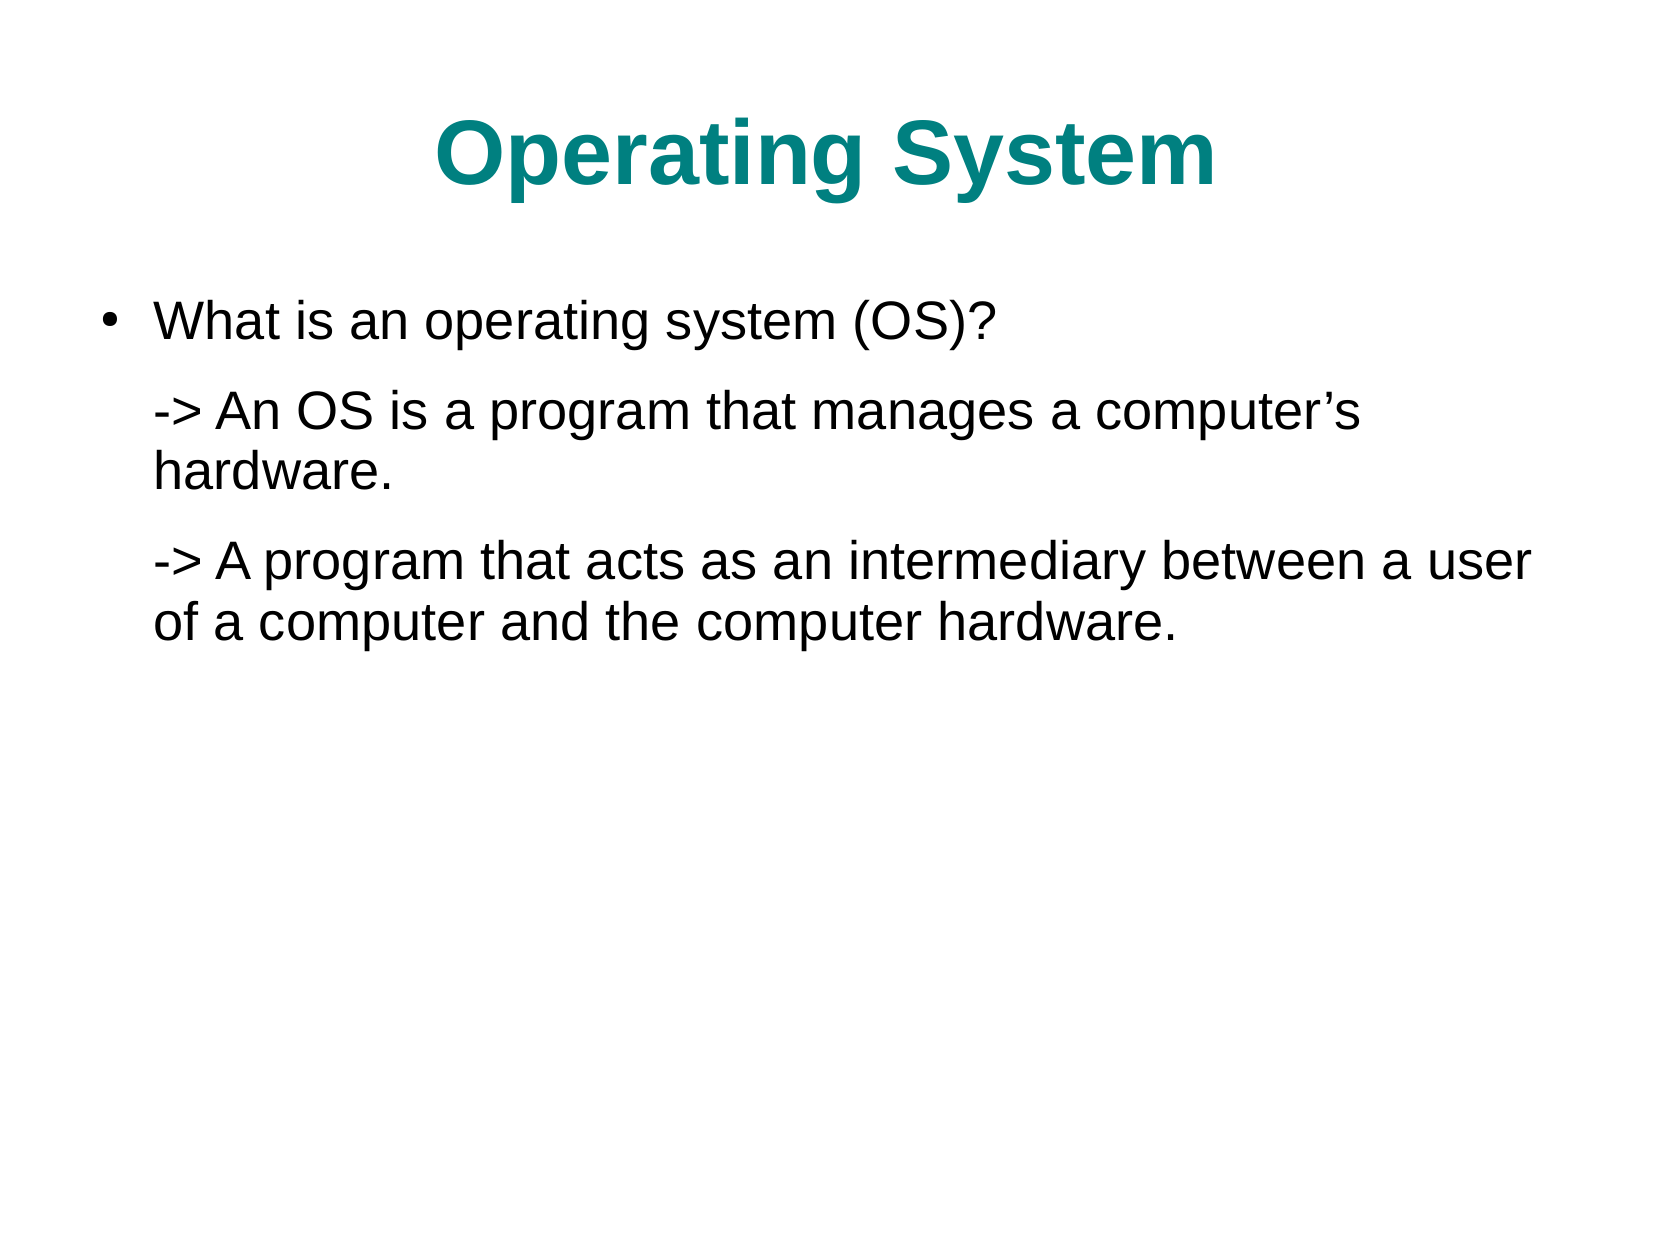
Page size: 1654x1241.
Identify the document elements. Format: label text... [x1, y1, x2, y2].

title Operating System [82, 49, 1571, 257]
list What is an operating system (OS)? -> An OS is a program that manages a computer’s hardware. -> A program that acts as an intermediary between a user of a computer and the computer hardware. [82, 290, 1571, 1010]
